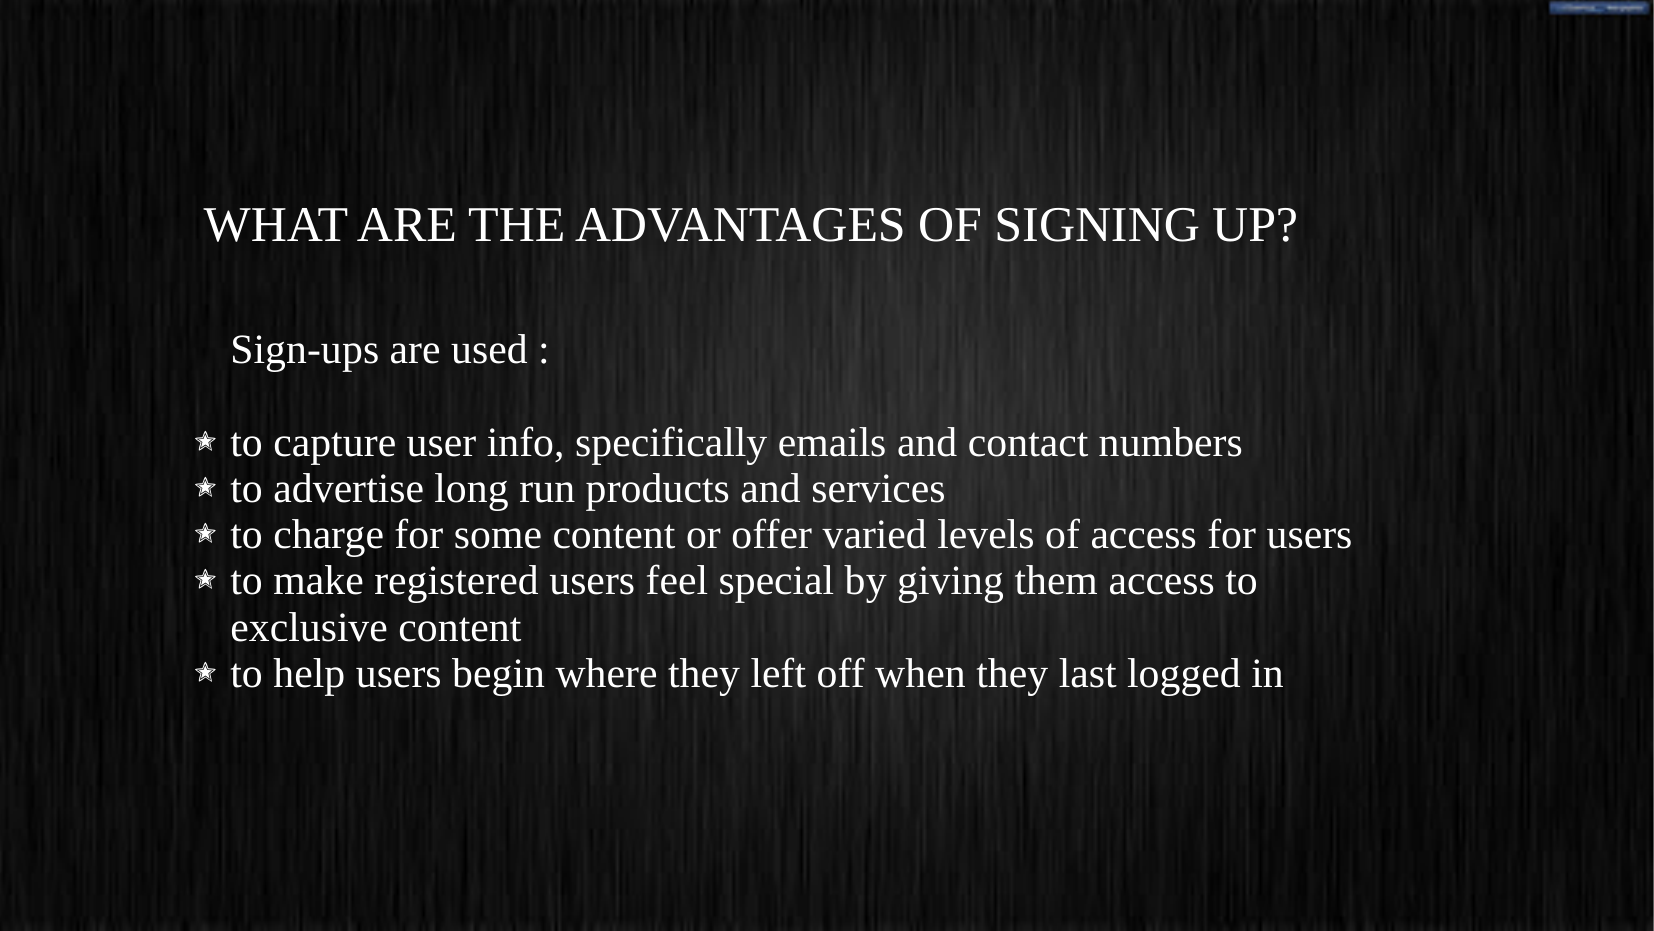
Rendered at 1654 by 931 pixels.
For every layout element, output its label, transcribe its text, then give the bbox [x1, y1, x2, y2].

picture [0, 0, 1654, 931]
text_box WHAT ARE THE ADVANTAGES OF SIGNING UP? [188, 189, 1371, 260]
text_box Sign-ups are used : to capture user info, specifically emails and contact numbers to advertise long run products and services to charge for some content or offer varied levels of access for users to make registered users feel special by giving them access to exclusive content to help users begin where they left off when they last logged in [177, 318, 1382, 704]
